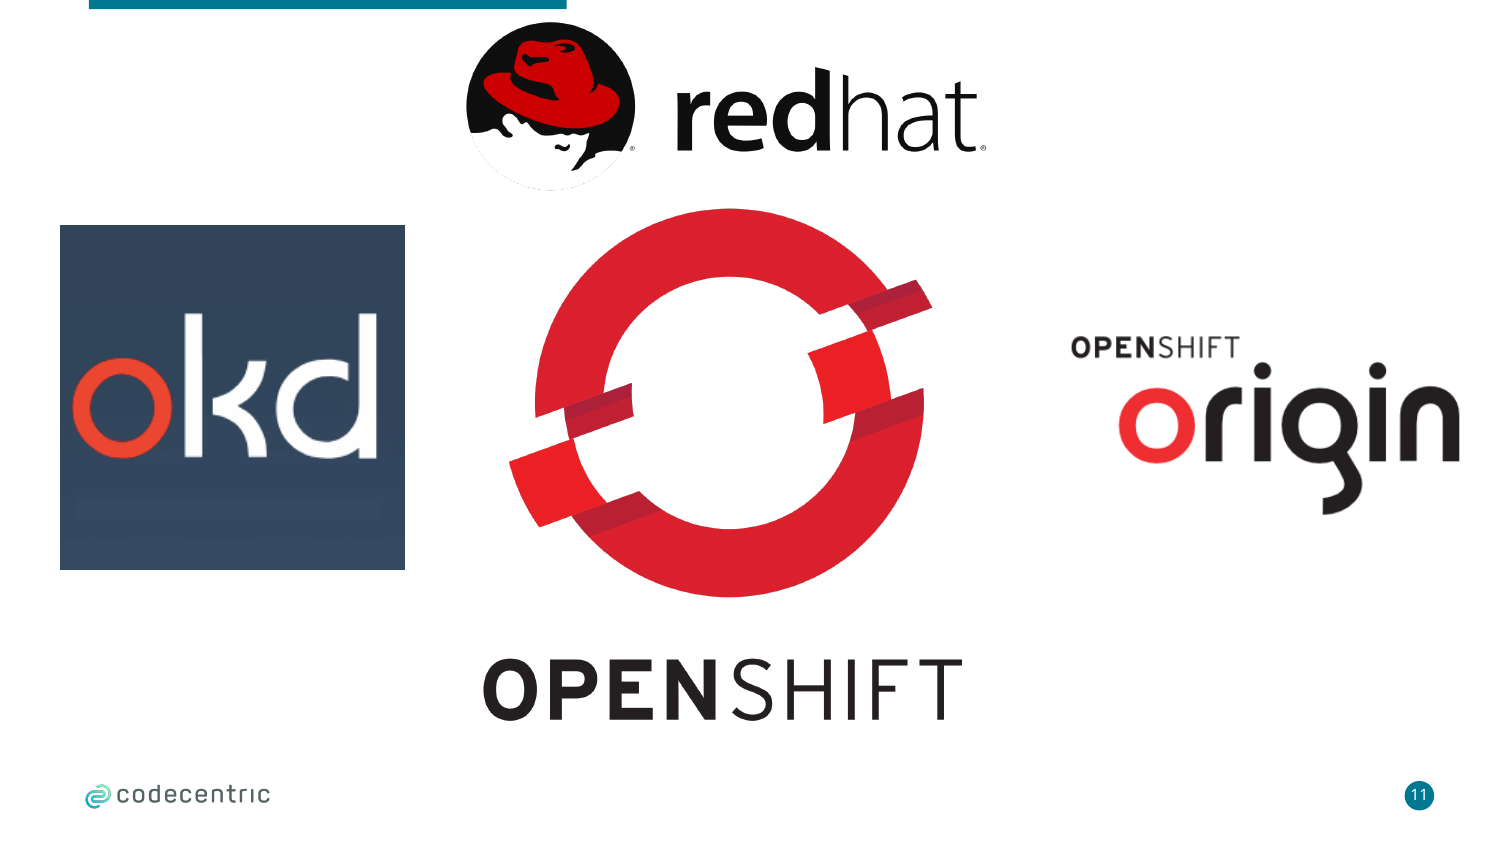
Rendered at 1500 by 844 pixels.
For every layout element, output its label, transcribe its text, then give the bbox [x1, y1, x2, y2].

picture [461, 17, 991, 736]
slide_number <number> [1396, 783, 1443, 808]
picture [994, 314, 1486, 526]
picture [60, 225, 405, 571]
picture [65, 763, 289, 828]
